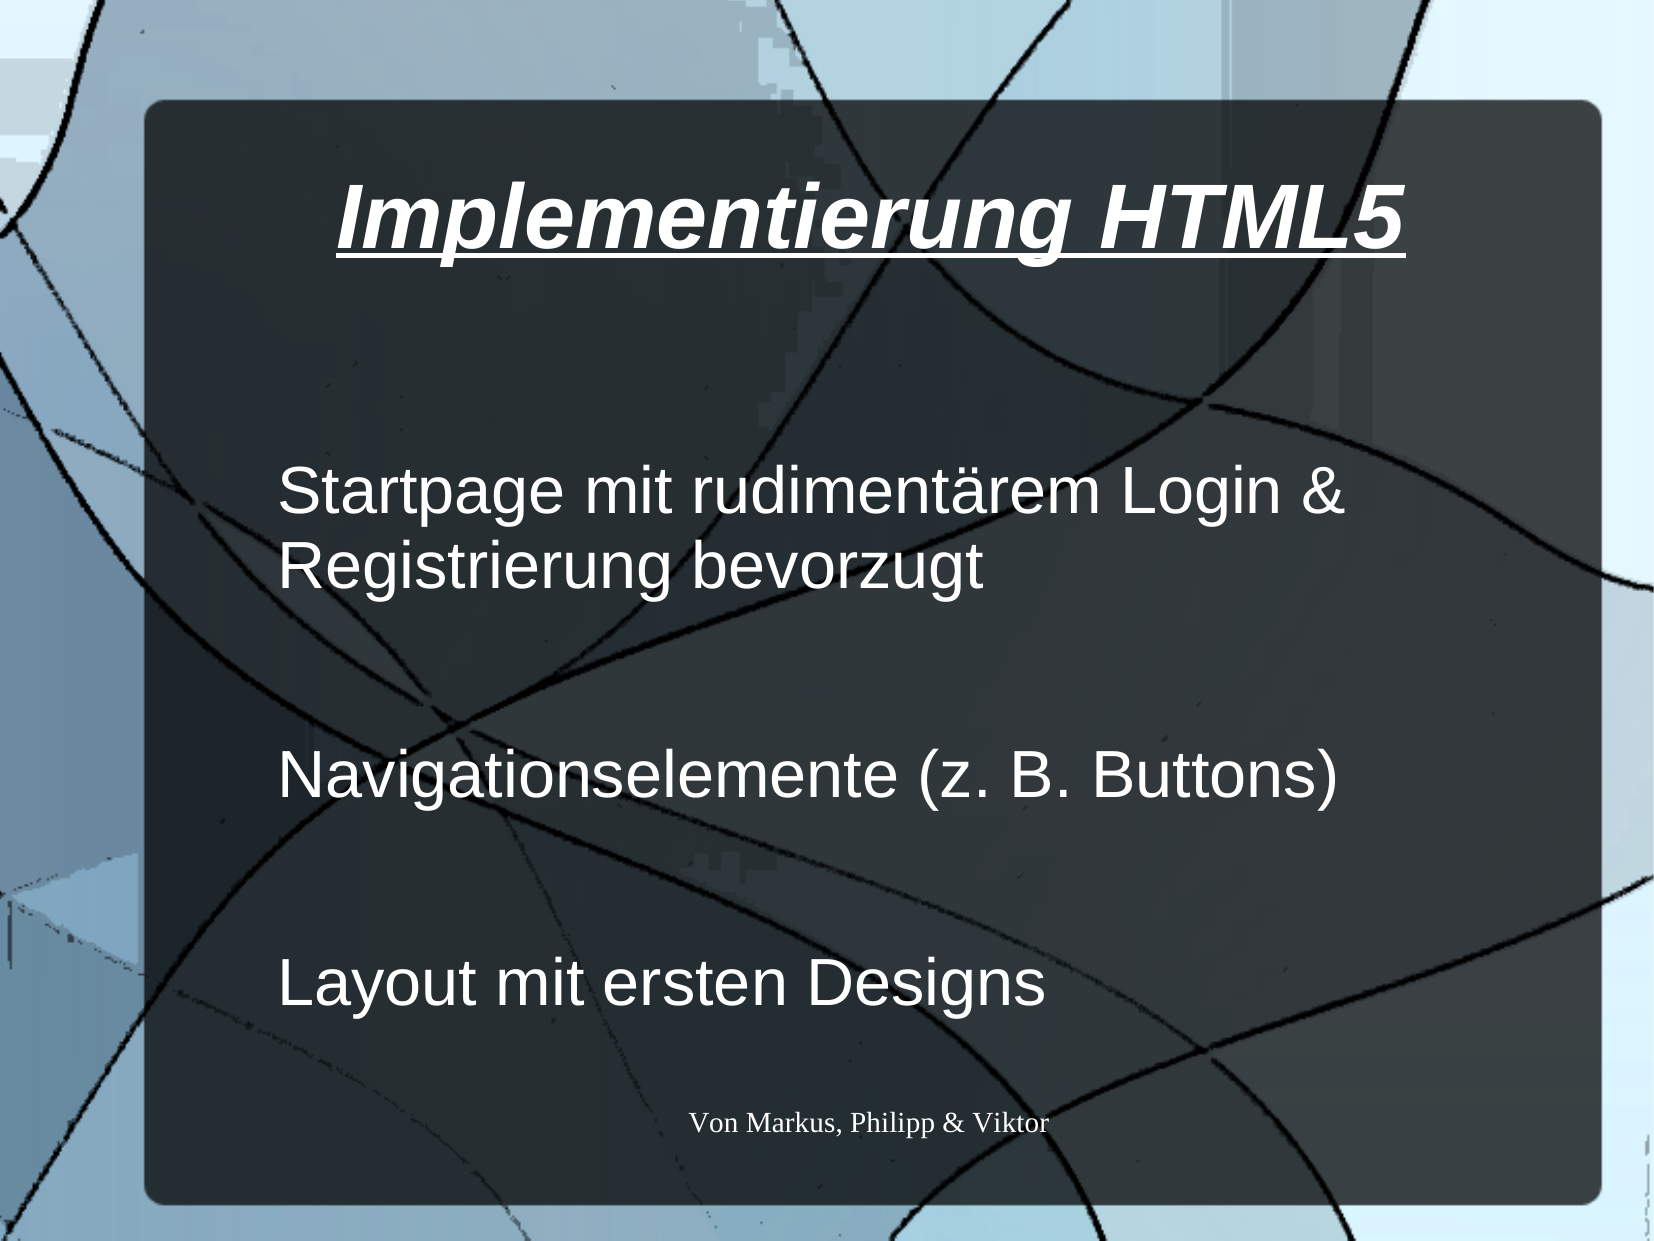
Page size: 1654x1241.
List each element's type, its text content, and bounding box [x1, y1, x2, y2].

title Implementierung HTML5 [159, 108, 1583, 325]
list Startpage mit rudimentärem Login & Registrierung bevorzugt Navigationselemente (z. B. Buttons) Layout mit ersten Designs [206, 349, 1571, 1229]
picture [0, 0, 1654, 1241]
